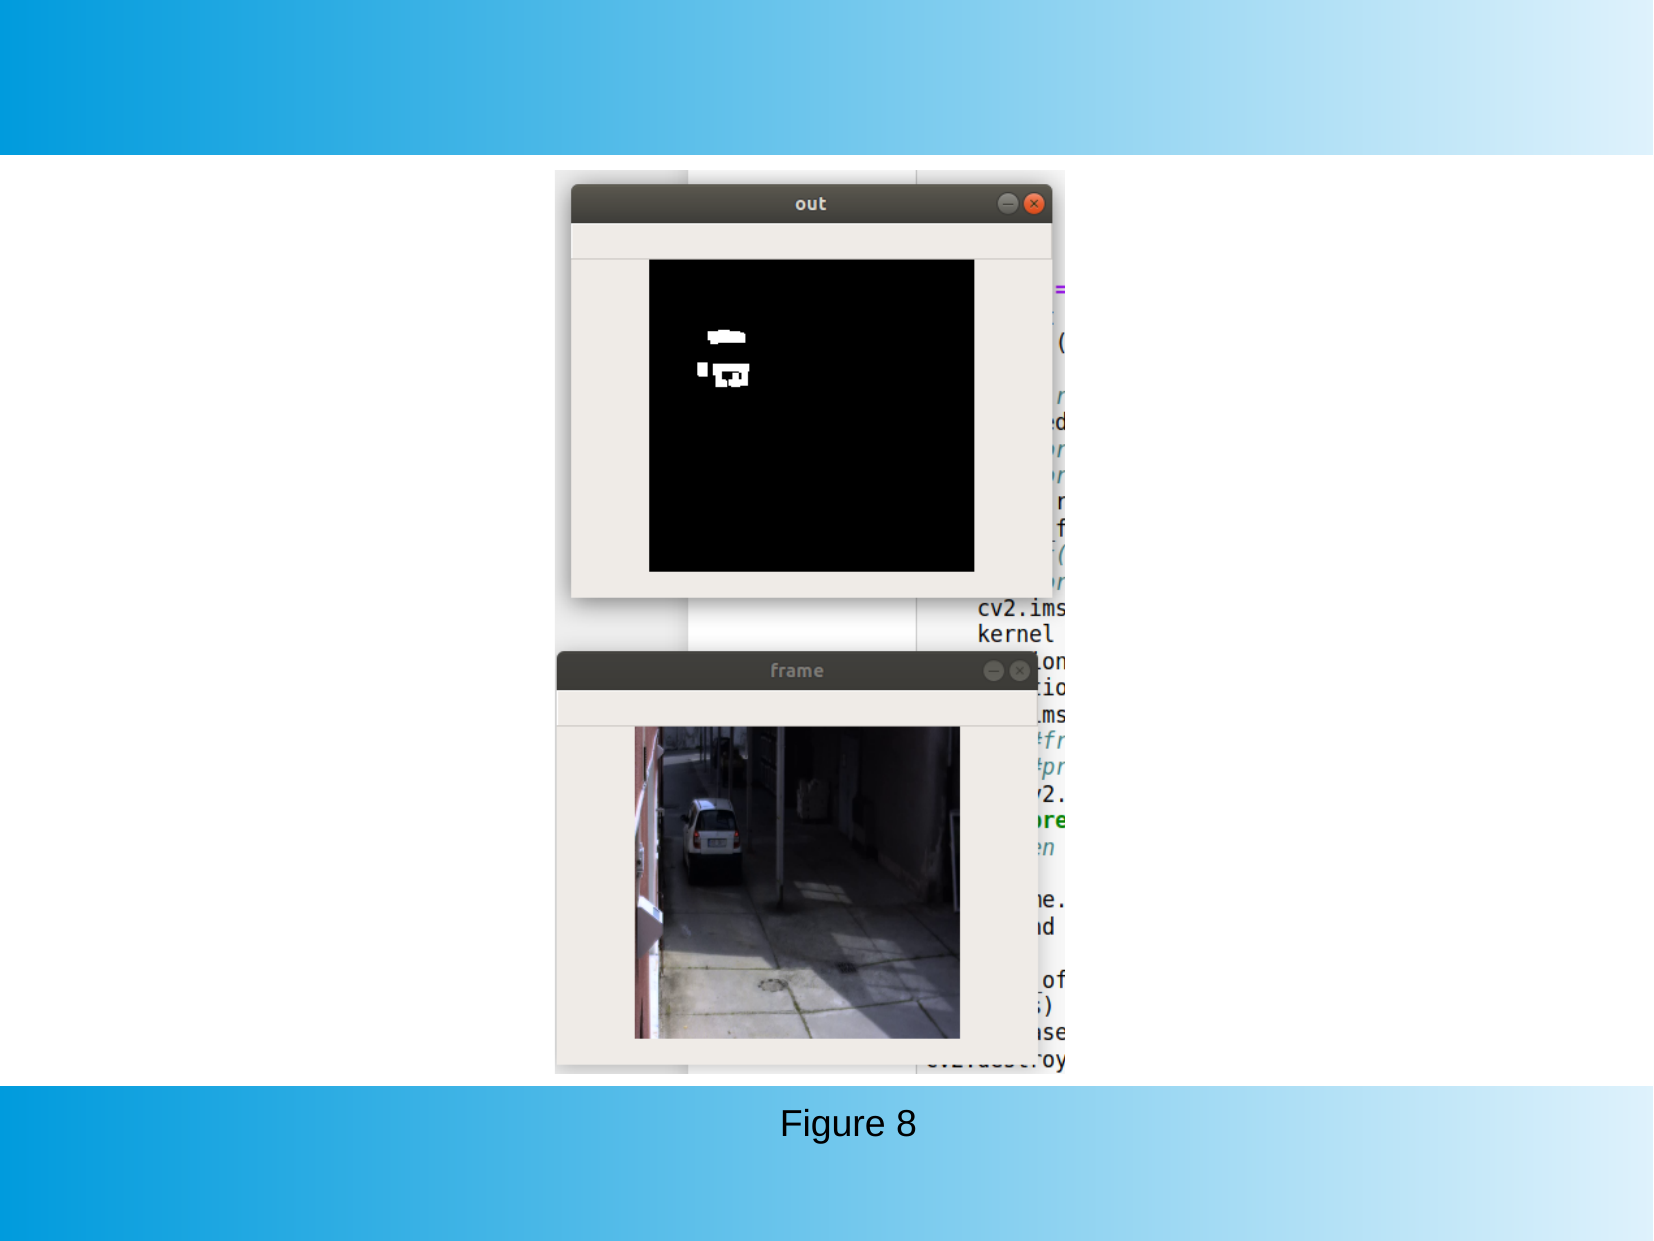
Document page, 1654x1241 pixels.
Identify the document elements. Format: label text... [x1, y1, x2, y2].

text_box Figure 8 [765, 1095, 1081, 1152]
picture [554, 170, 1066, 1074]
